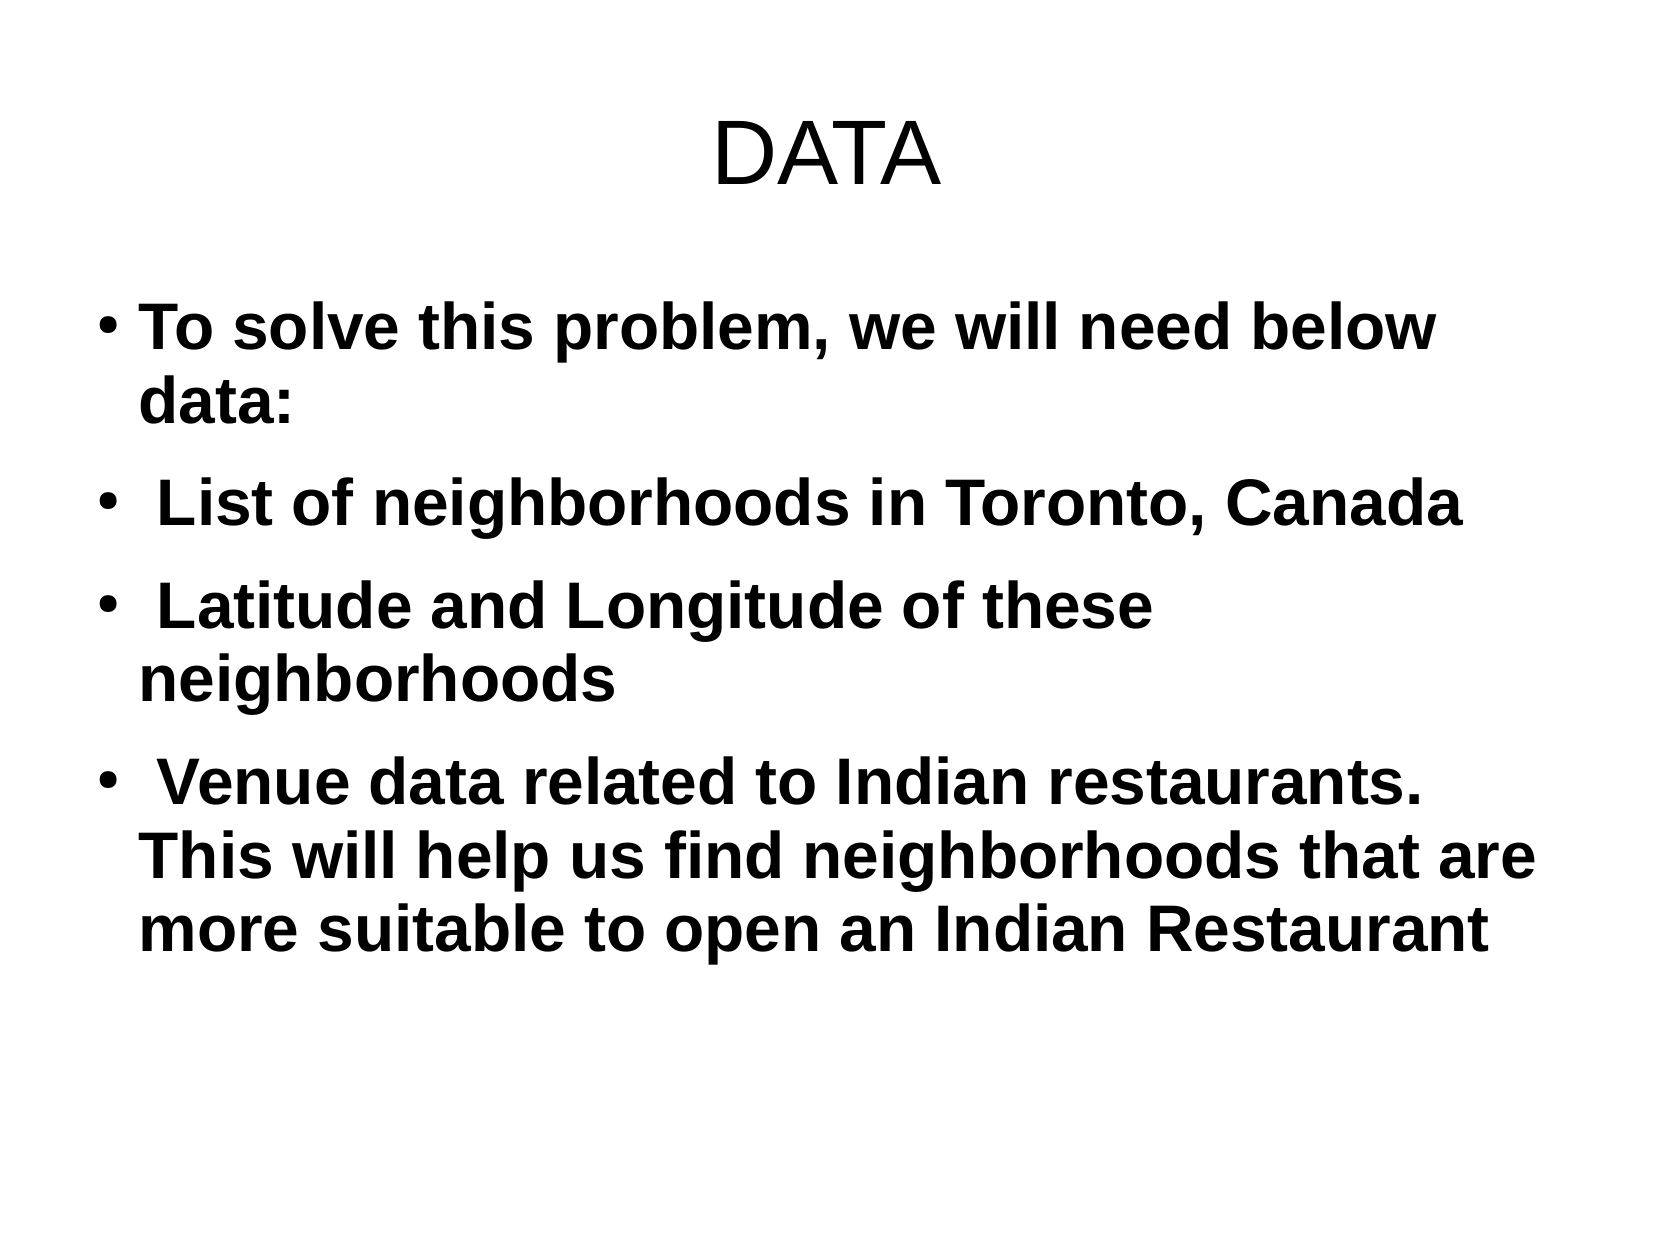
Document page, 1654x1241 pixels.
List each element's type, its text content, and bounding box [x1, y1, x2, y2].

title DATA [82, 49, 1571, 257]
list To solve this problem, we will need below data: List of neighborhoods in Toronto, Canada Latitude and Longitude of these neighborhoods Venue data related to Indian restaurants. This will help us find neighborhoods that are more suitable to open an Indian Restaurant [82, 290, 1571, 1010]
